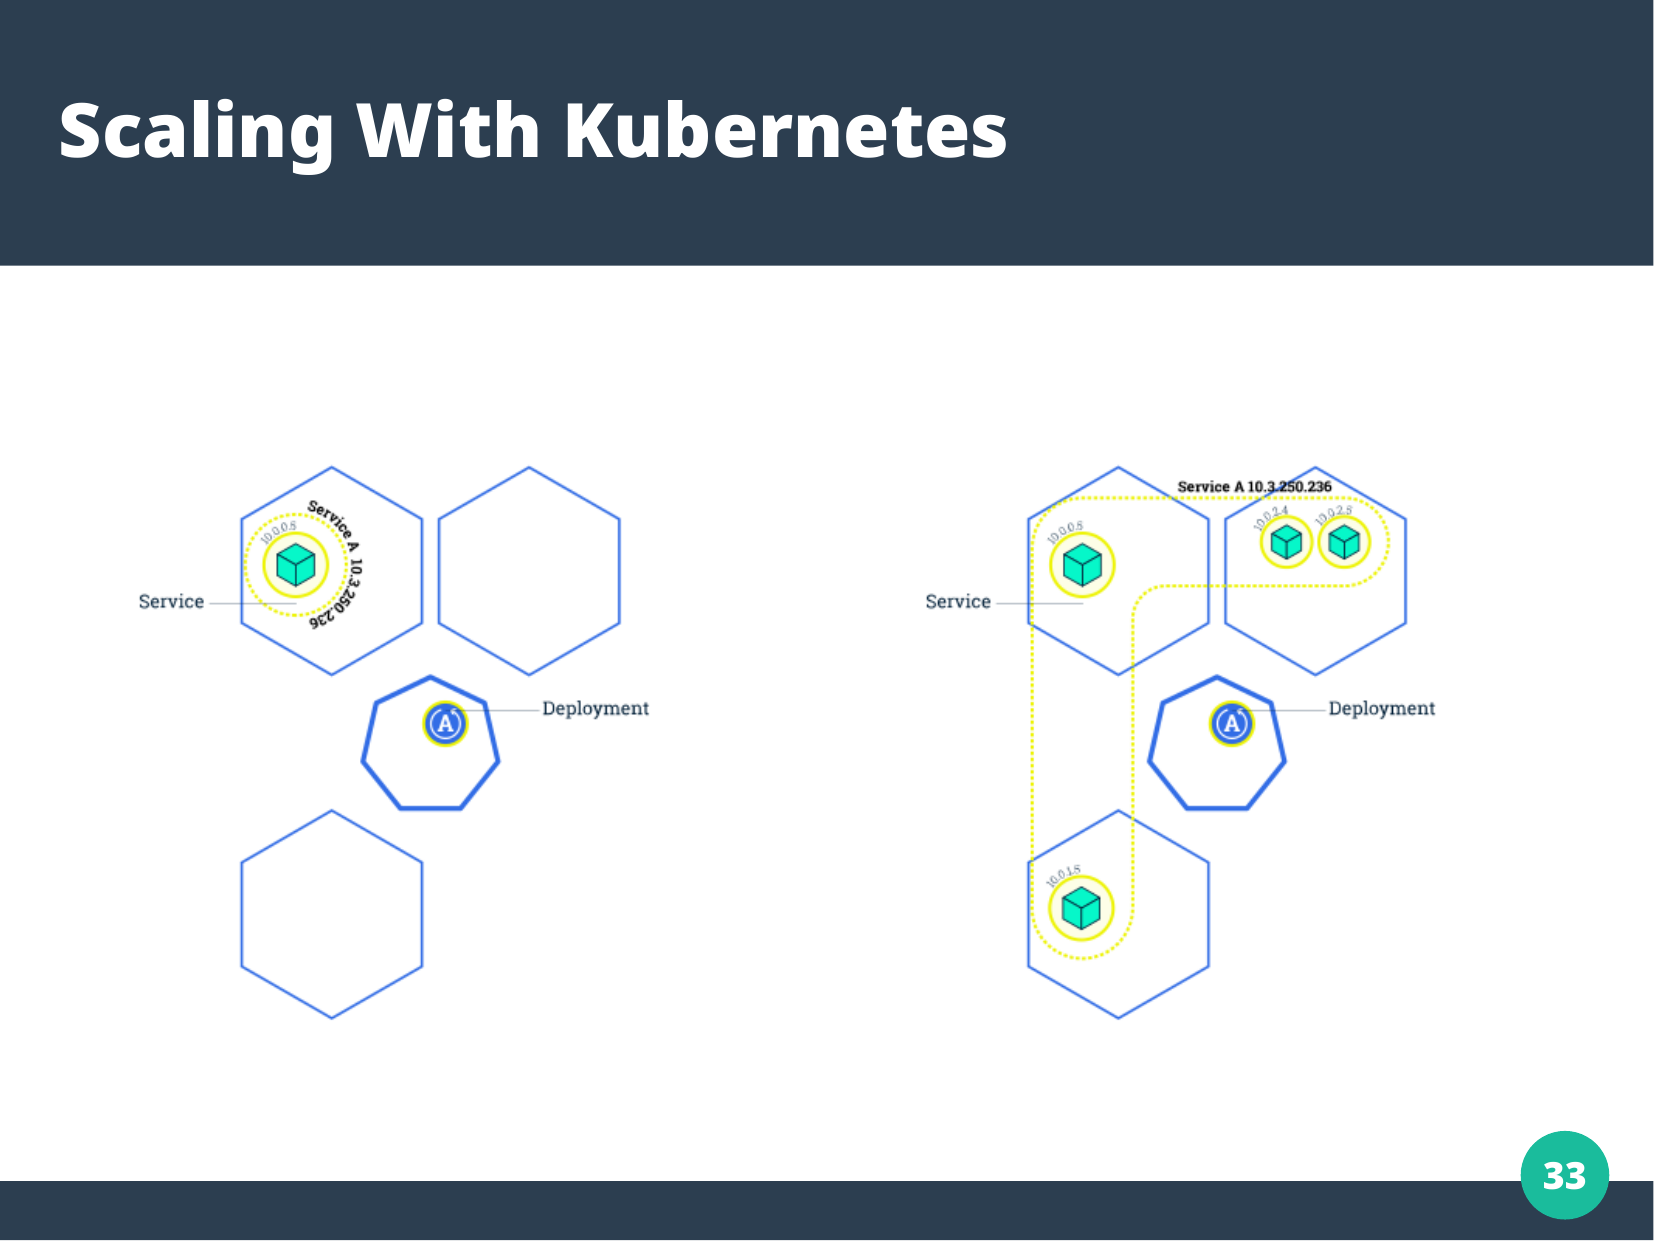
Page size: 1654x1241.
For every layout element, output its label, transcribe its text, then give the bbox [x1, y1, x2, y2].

title Scaling With Kubernetes [59, 49, 1595, 207]
picture [845, 397, 1595, 1079]
picture [58, 397, 809, 1079]
